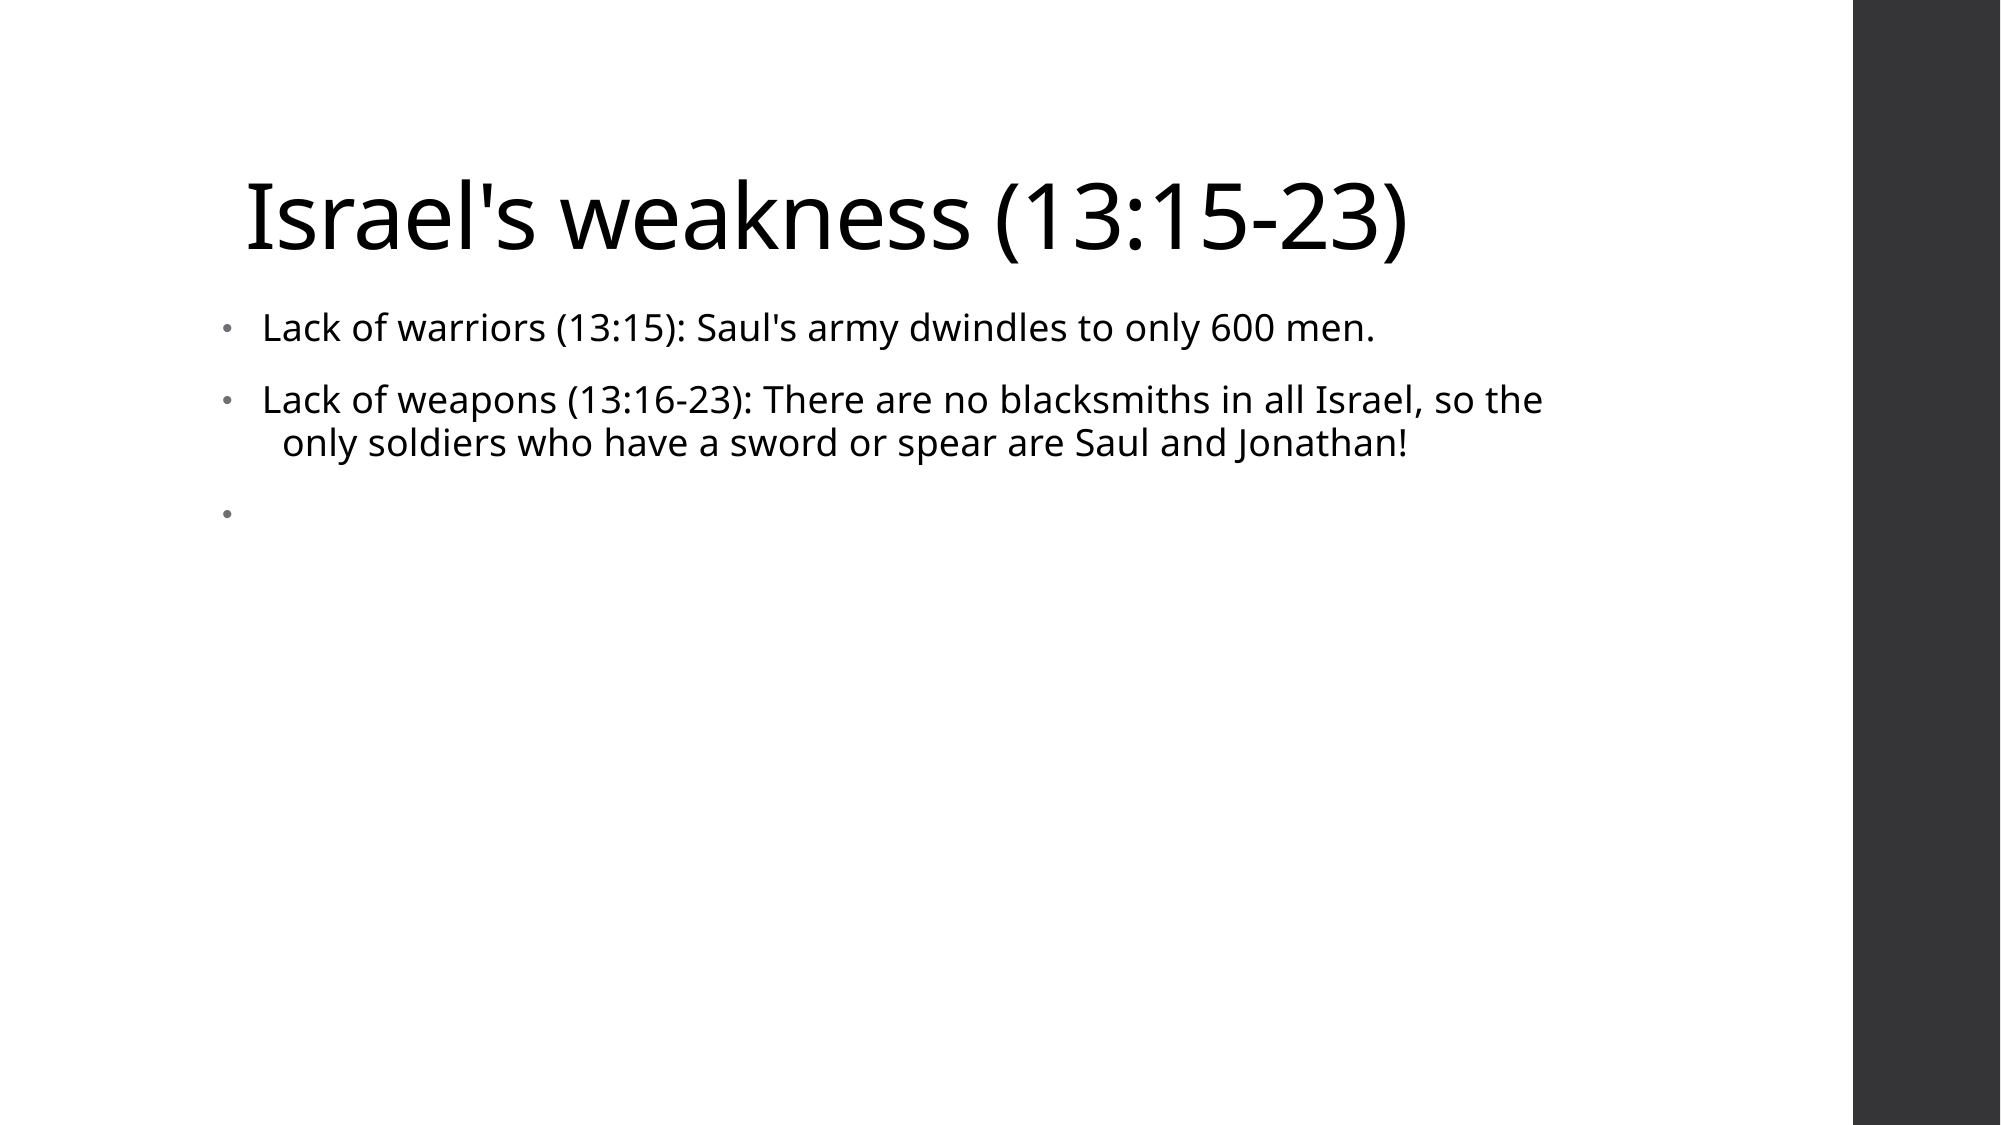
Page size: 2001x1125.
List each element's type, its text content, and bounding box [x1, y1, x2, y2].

list Lack of warriors (13:15): Saul's army dwindles to only 600 men. Lack of weapons (13:16-23): There are no blacksmiths in all Israel, so the only soldiers who have a sword or spear are Saul and Jonathan! [206, 299, 1617, 1014]
title Israel's weakness (13:15-23) [206, 60, 1797, 278]
